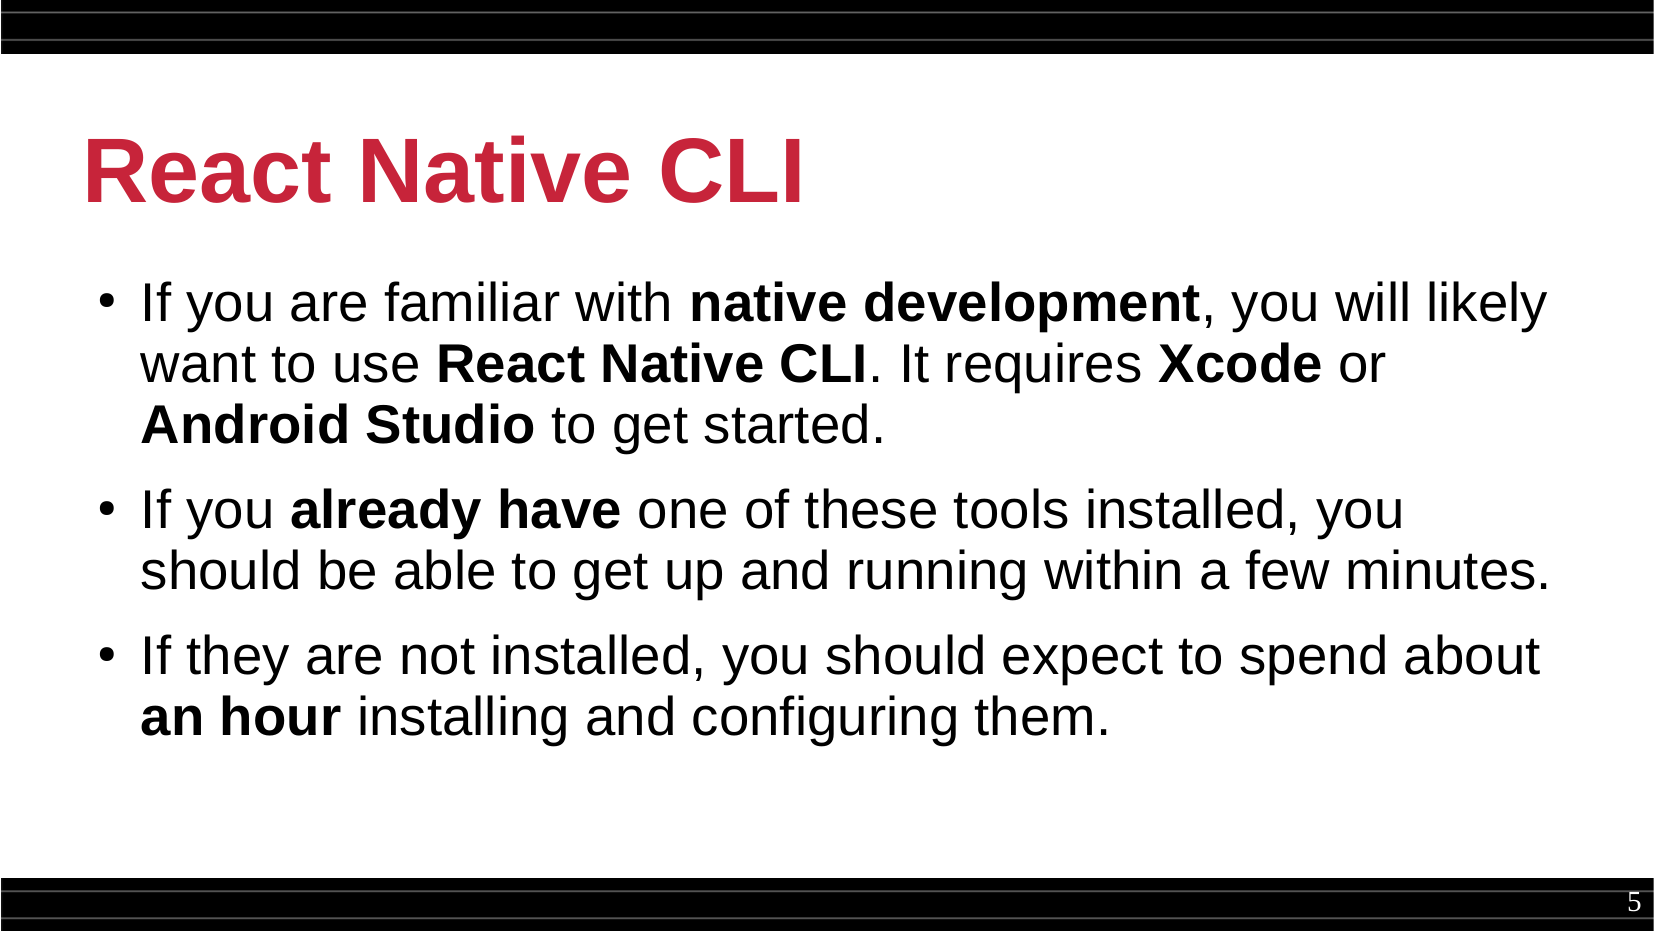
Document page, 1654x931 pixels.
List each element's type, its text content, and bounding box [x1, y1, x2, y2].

title React Native CLI [82, 92, 1571, 249]
picture [1, 0, 1654, 54]
picture [1, 878, 1654, 931]
list If you are familiar with native development, you will likely want to use React Native CLI. It requires Xcode or Android Studio to get started. If you already have one of these tools installed, you should be able to get up and running within a few minutes. If they are not installed, you should expect to spend about an hour installing and configuring them. [82, 271, 1571, 758]
